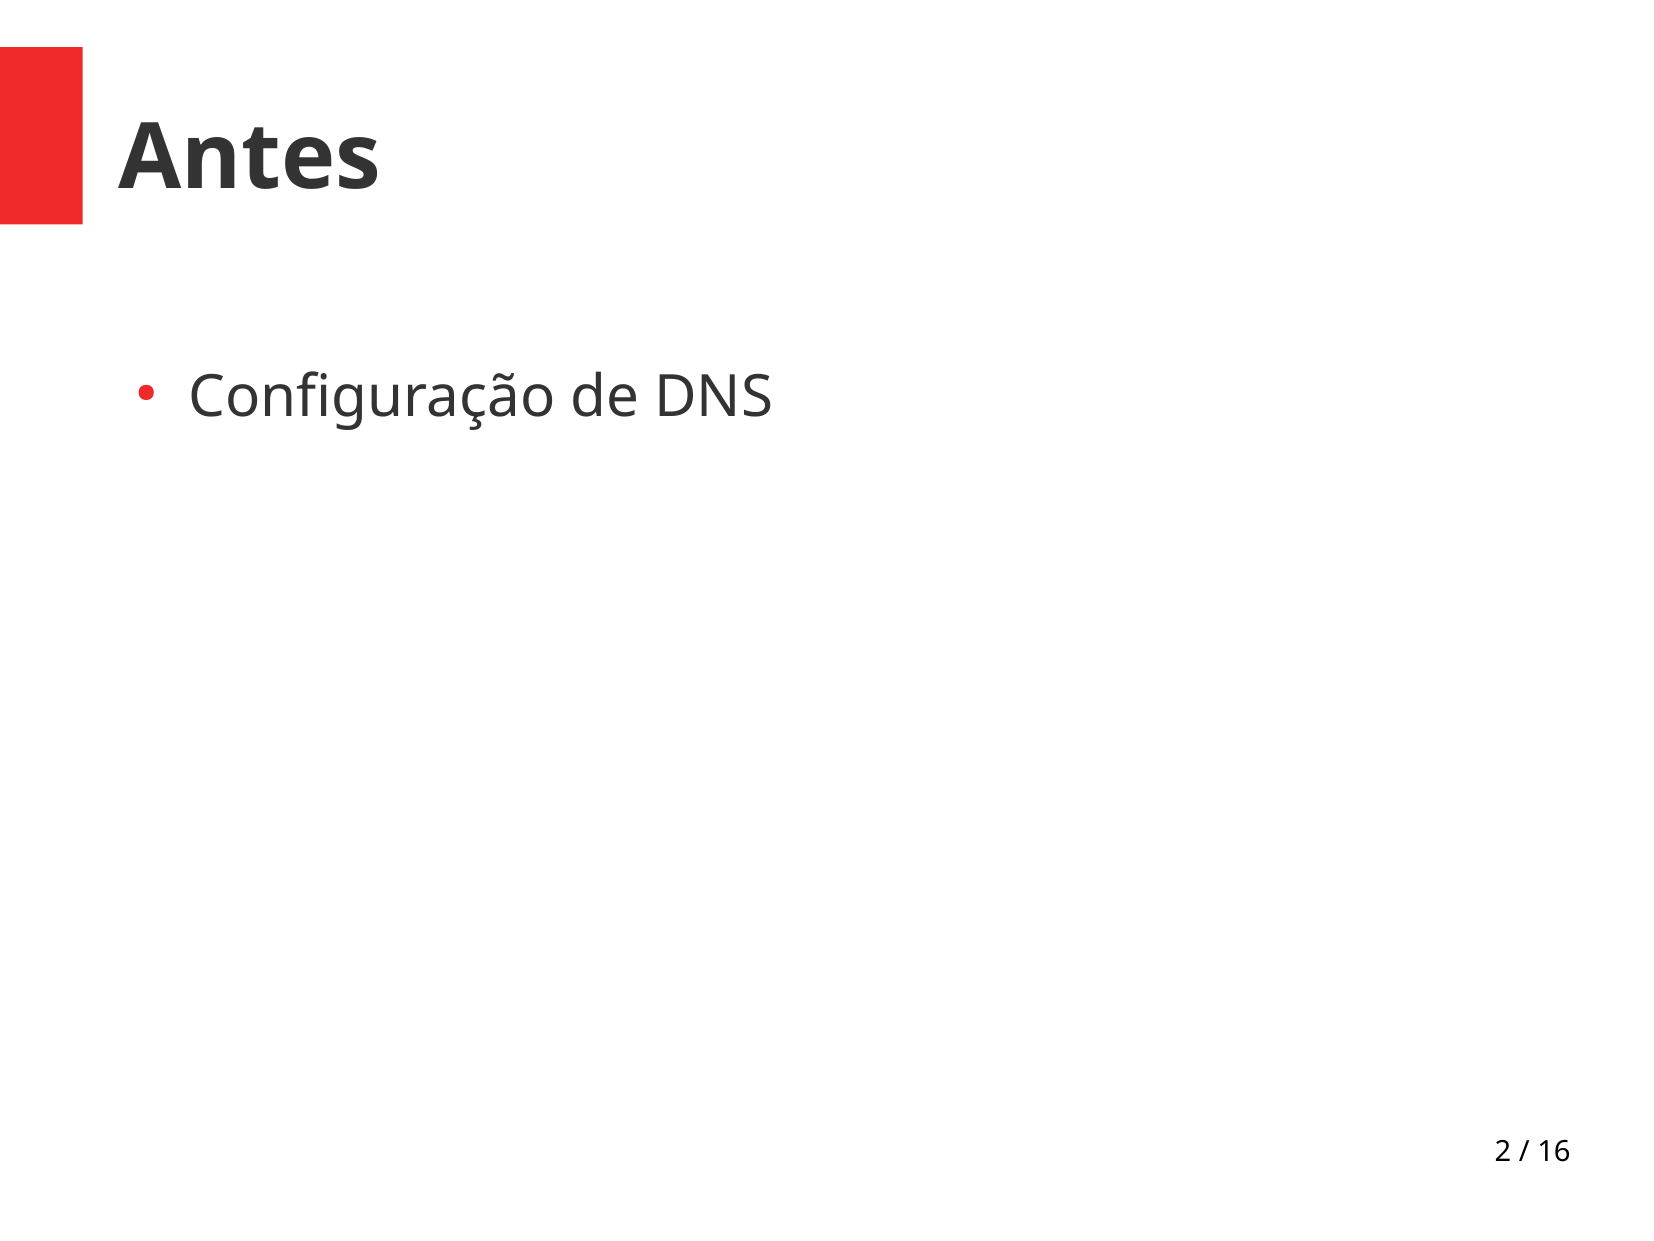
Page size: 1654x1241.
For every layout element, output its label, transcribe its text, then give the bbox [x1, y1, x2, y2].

title Antes [118, 49, 1571, 257]
list Configuração de DNS [118, 354, 1536, 1074]
